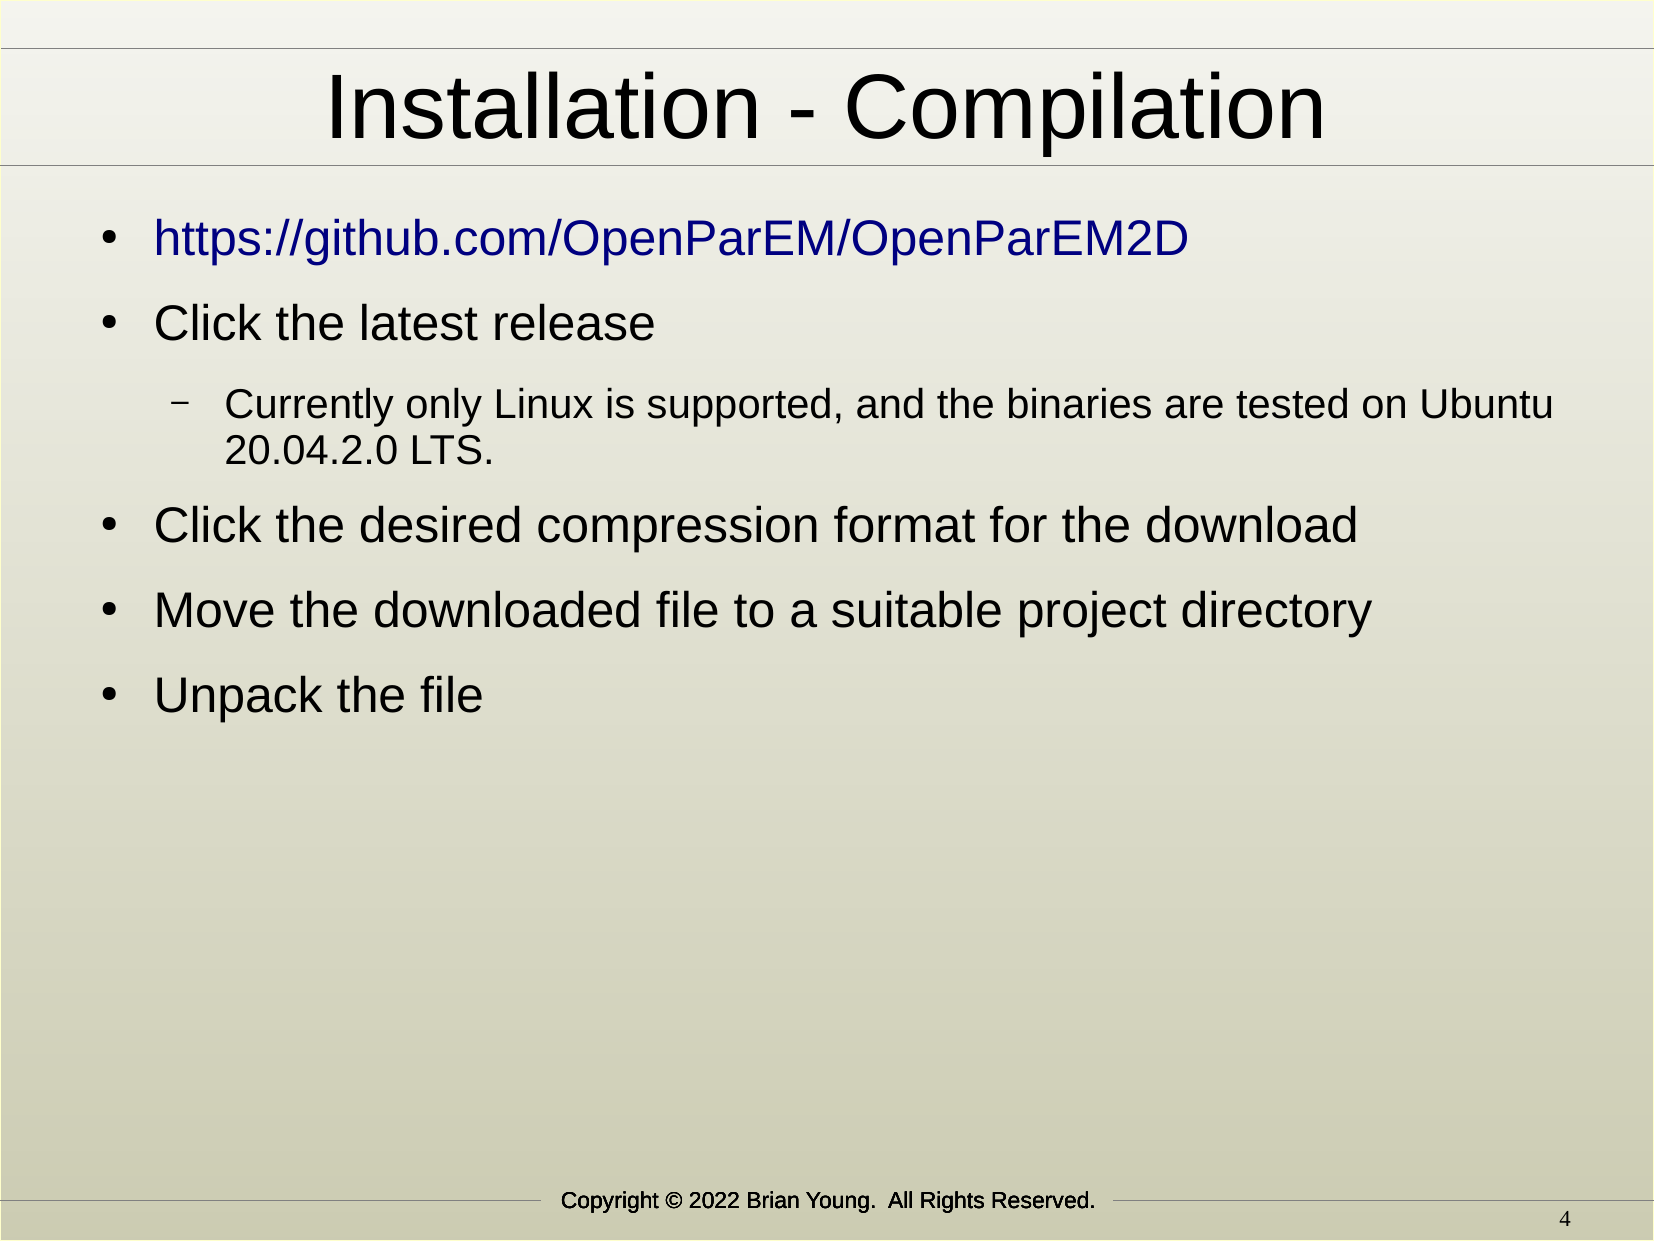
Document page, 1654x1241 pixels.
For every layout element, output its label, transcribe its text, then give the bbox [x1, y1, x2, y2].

list https://github.com/OpenParEM/OpenParEM2D Click the latest release Currently only Linux is supported, and the binaries are tested on Ubuntu 20.04.2.0 LTS. Click the desired compression format for the download Move the downloaded file to a suitable project directory Unpack the file [82, 210, 1571, 1109]
title Installation - Compilation [82, 49, 1571, 166]
